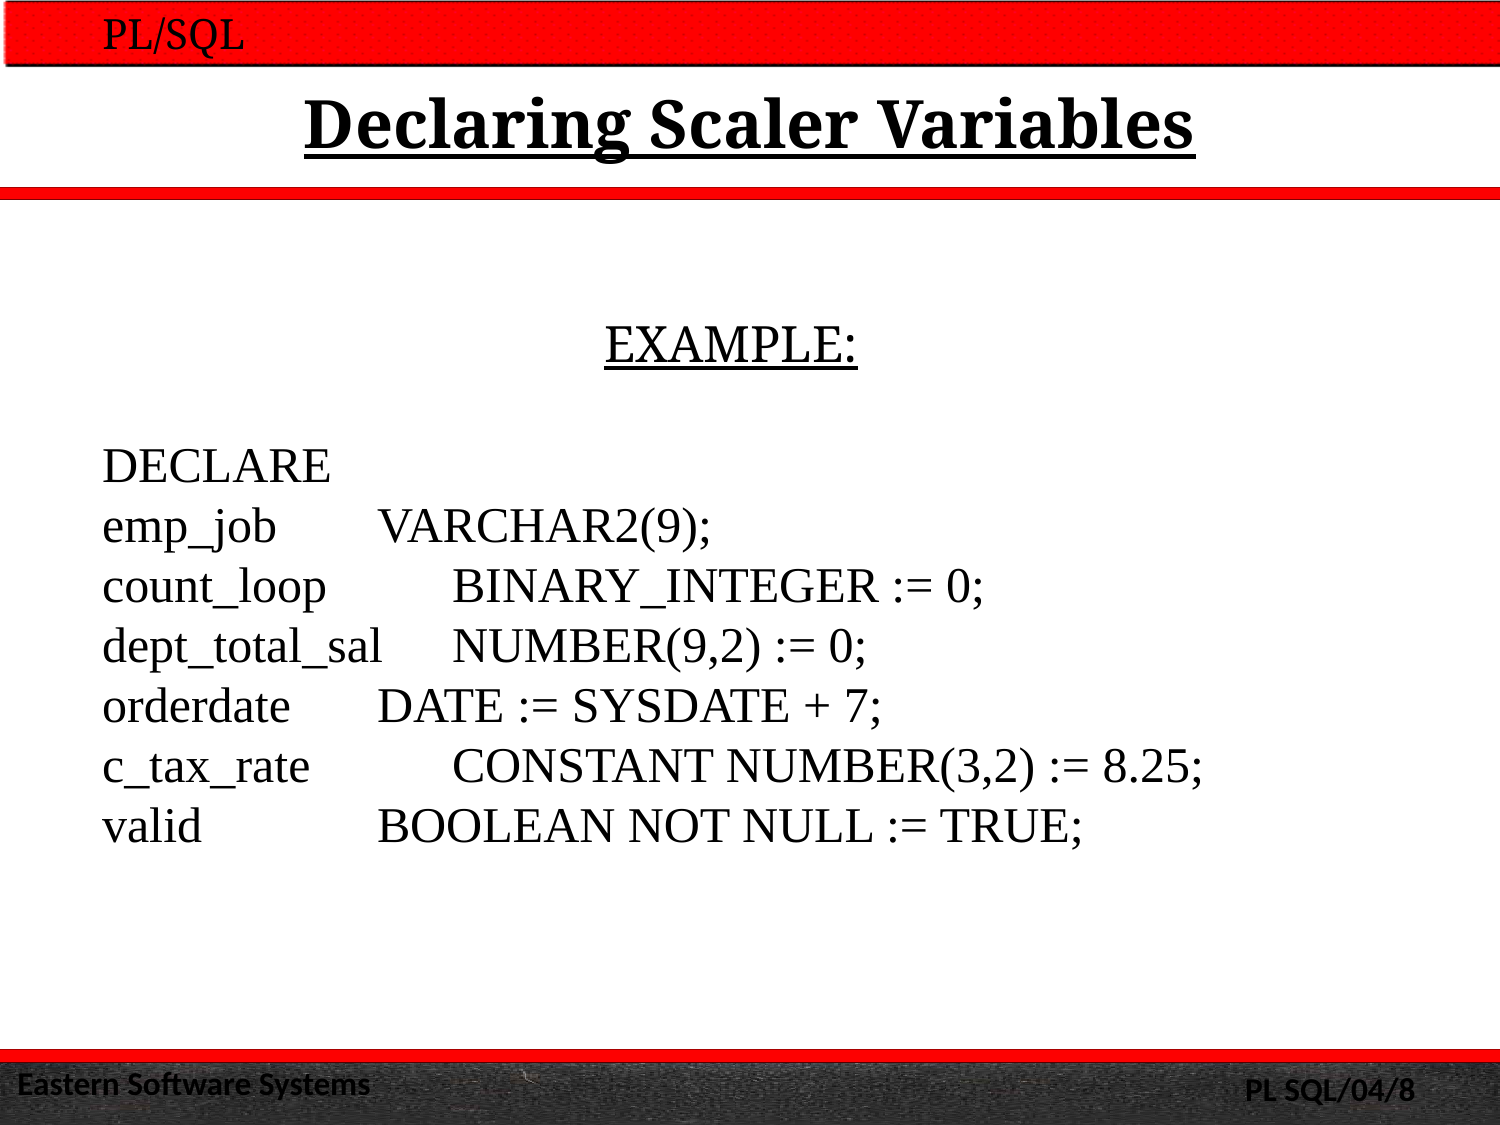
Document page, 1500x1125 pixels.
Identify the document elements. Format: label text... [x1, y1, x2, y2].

picture [0, 0, 1500, 69]
text_box Eastern Software Systems [2, 1054, 394, 1110]
picture [0, 1049, 1500, 1125]
text_box EXAMPLE: DECLARE emp_job VARCHAR2(9); count_loop BINARY_INTEGER := 0; dept_total_sal NUMBER(9,2) := 0; orderdate DATE := SYSDATE + 7; c_tax_rate CONSTANT NUMBER(3,2) := 8.25; valid BOOLEAN NOT NULL := TRUE; [62, 304, 1400, 860]
picture [0, 187, 1500, 200]
text_box PL/SQL [87, 0, 288, 65]
text_box PL SQL/04/8 [480, 1060, 1500, 1125]
text_box Declaring Scaler Variables [0, 74, 1500, 170]
